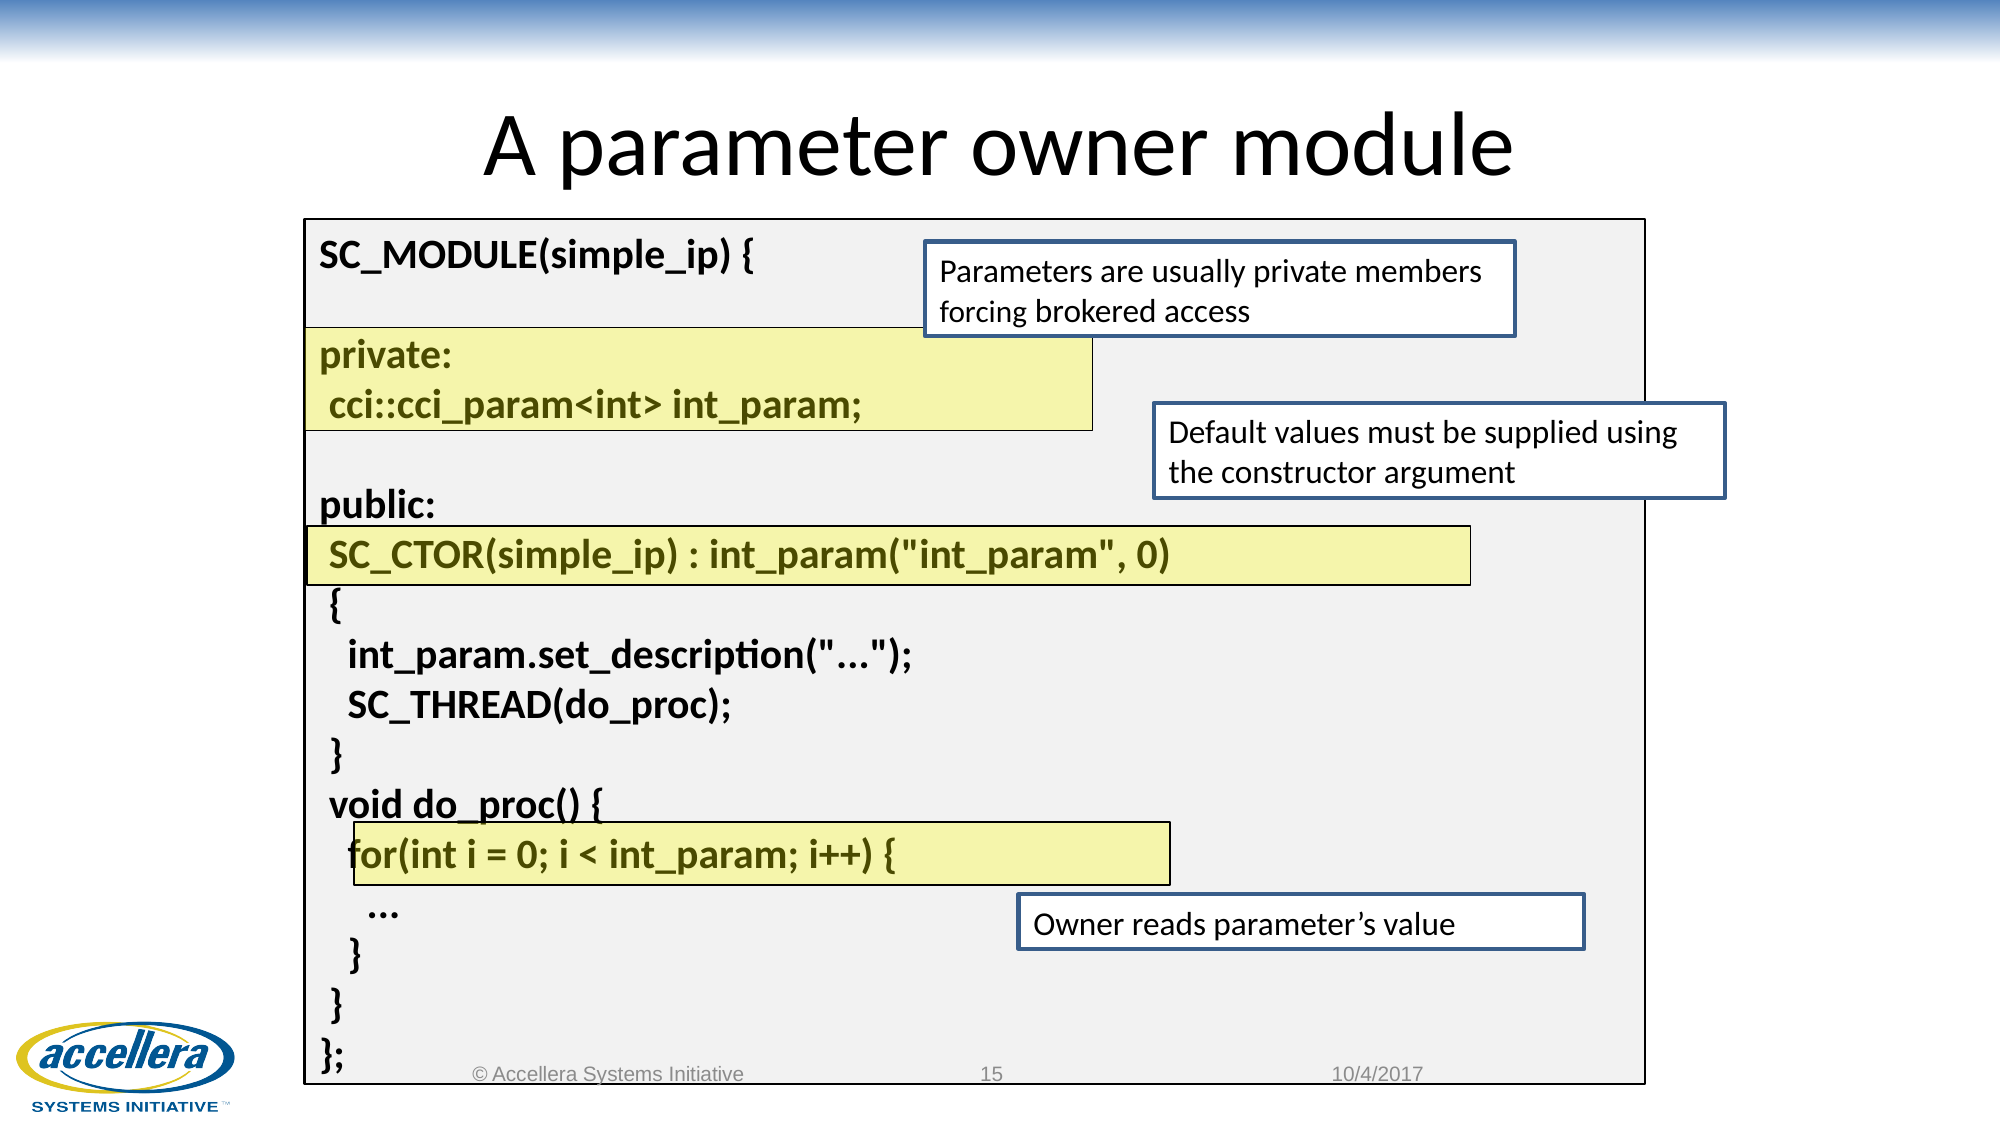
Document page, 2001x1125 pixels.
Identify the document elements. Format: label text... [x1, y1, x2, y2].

text_box SC_MODULE(simple_ip) { private: cci::cci_param<int> int_param; public: SC_CTOR(simple_ip) : int_param("int_param", 0) { int_param.set_description("..."); SC_THREAD(do_proc); } void do_proc() { for(int i = 0; i < int_param; i++) { ... } } }; [304, 233, 1646, 1085]
text_box [353, 822, 1171, 885]
footer © Accellera Systems Initiative [366, 1042, 850, 1103]
text_box [304, 327, 1093, 431]
text_box Parameters are usually private members forcing brokered access [924, 241, 1515, 337]
text_box Owner reads parameter’s value [1018, 894, 1585, 949]
picture [16, 1021, 235, 1112]
text_box Default values must be supplied using the constructor argument [1153, 403, 1726, 498]
slide_number 10/4/2017 [1316, 1042, 1550, 1103]
slide_number <number> [850, 1042, 1184, 1103]
text_box [307, 526, 1471, 585]
title A parameter owner module [99, 45, 1900, 233]
